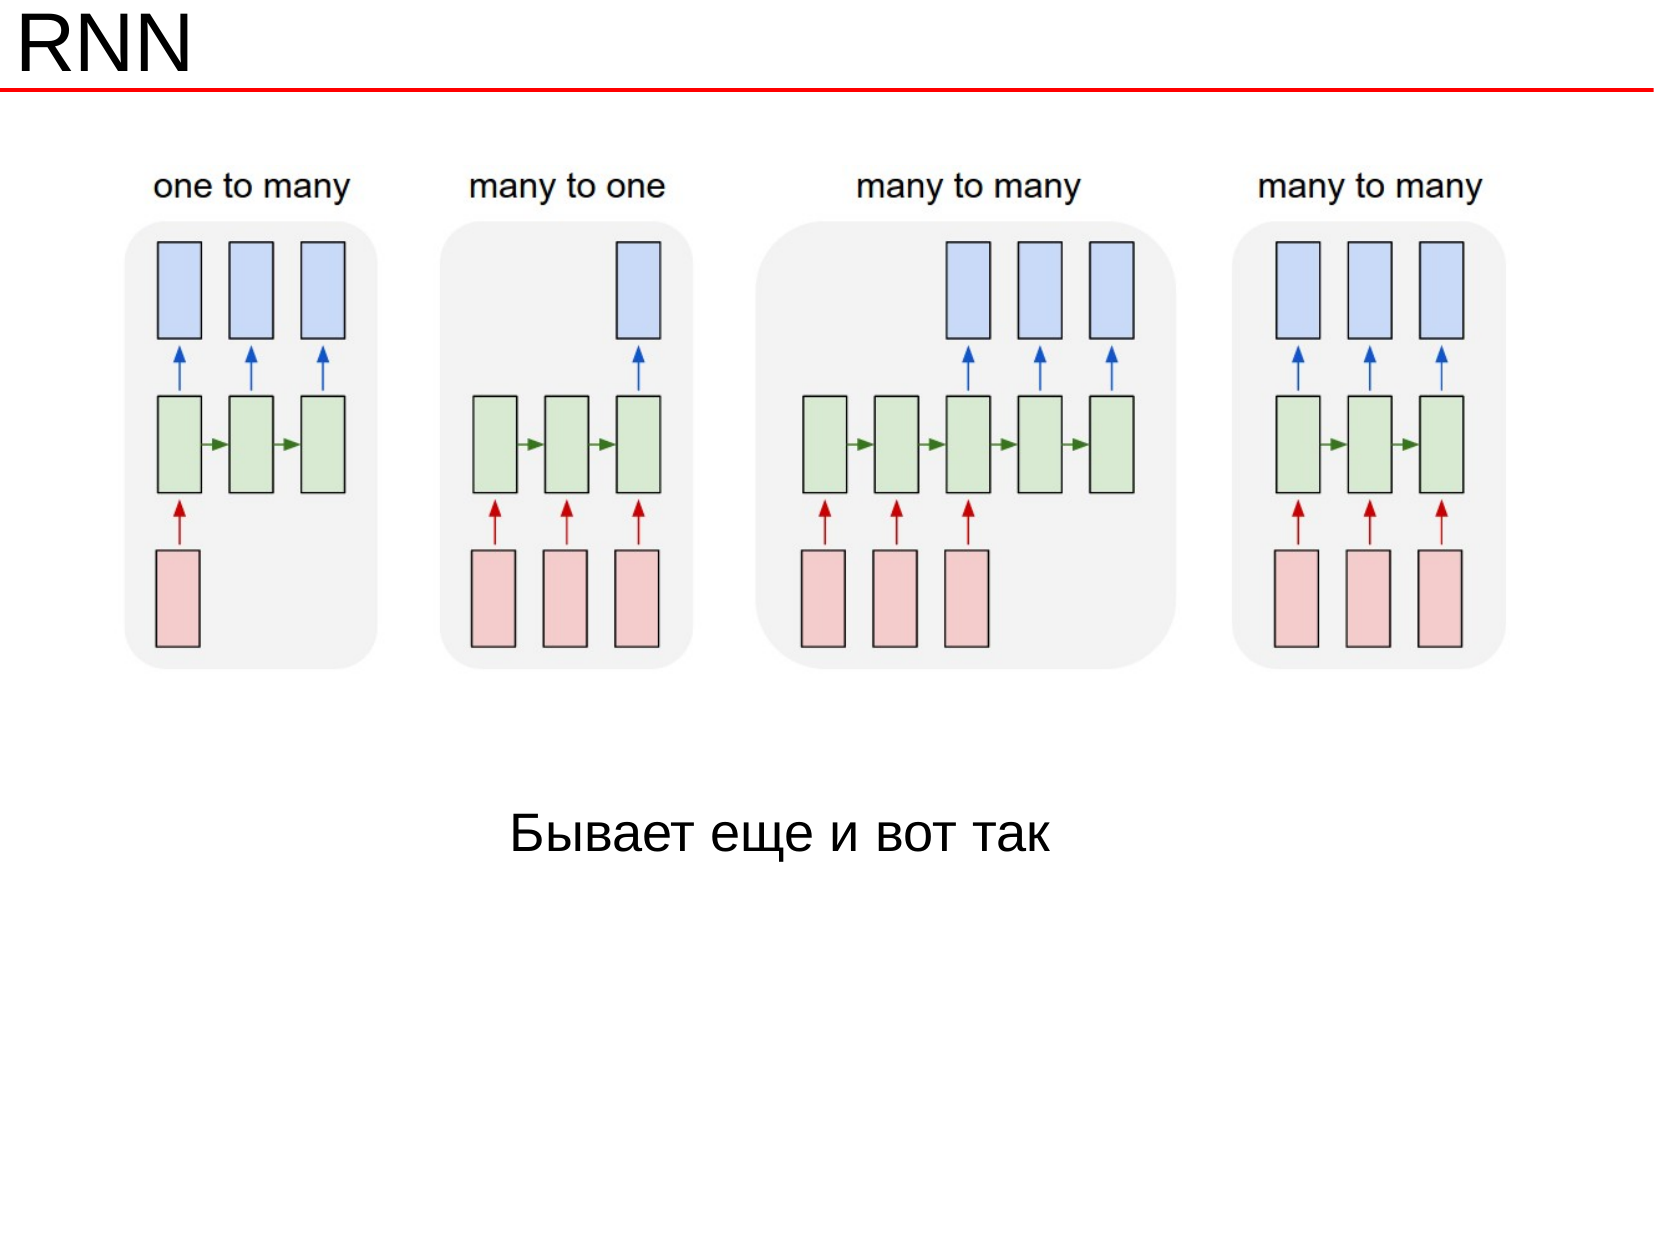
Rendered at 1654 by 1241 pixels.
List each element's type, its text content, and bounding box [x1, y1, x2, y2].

text_box Бывает еще и вот так [495, 795, 1111, 931]
title RNN [15, 0, 1504, 90]
picture [104, 165, 1521, 683]
